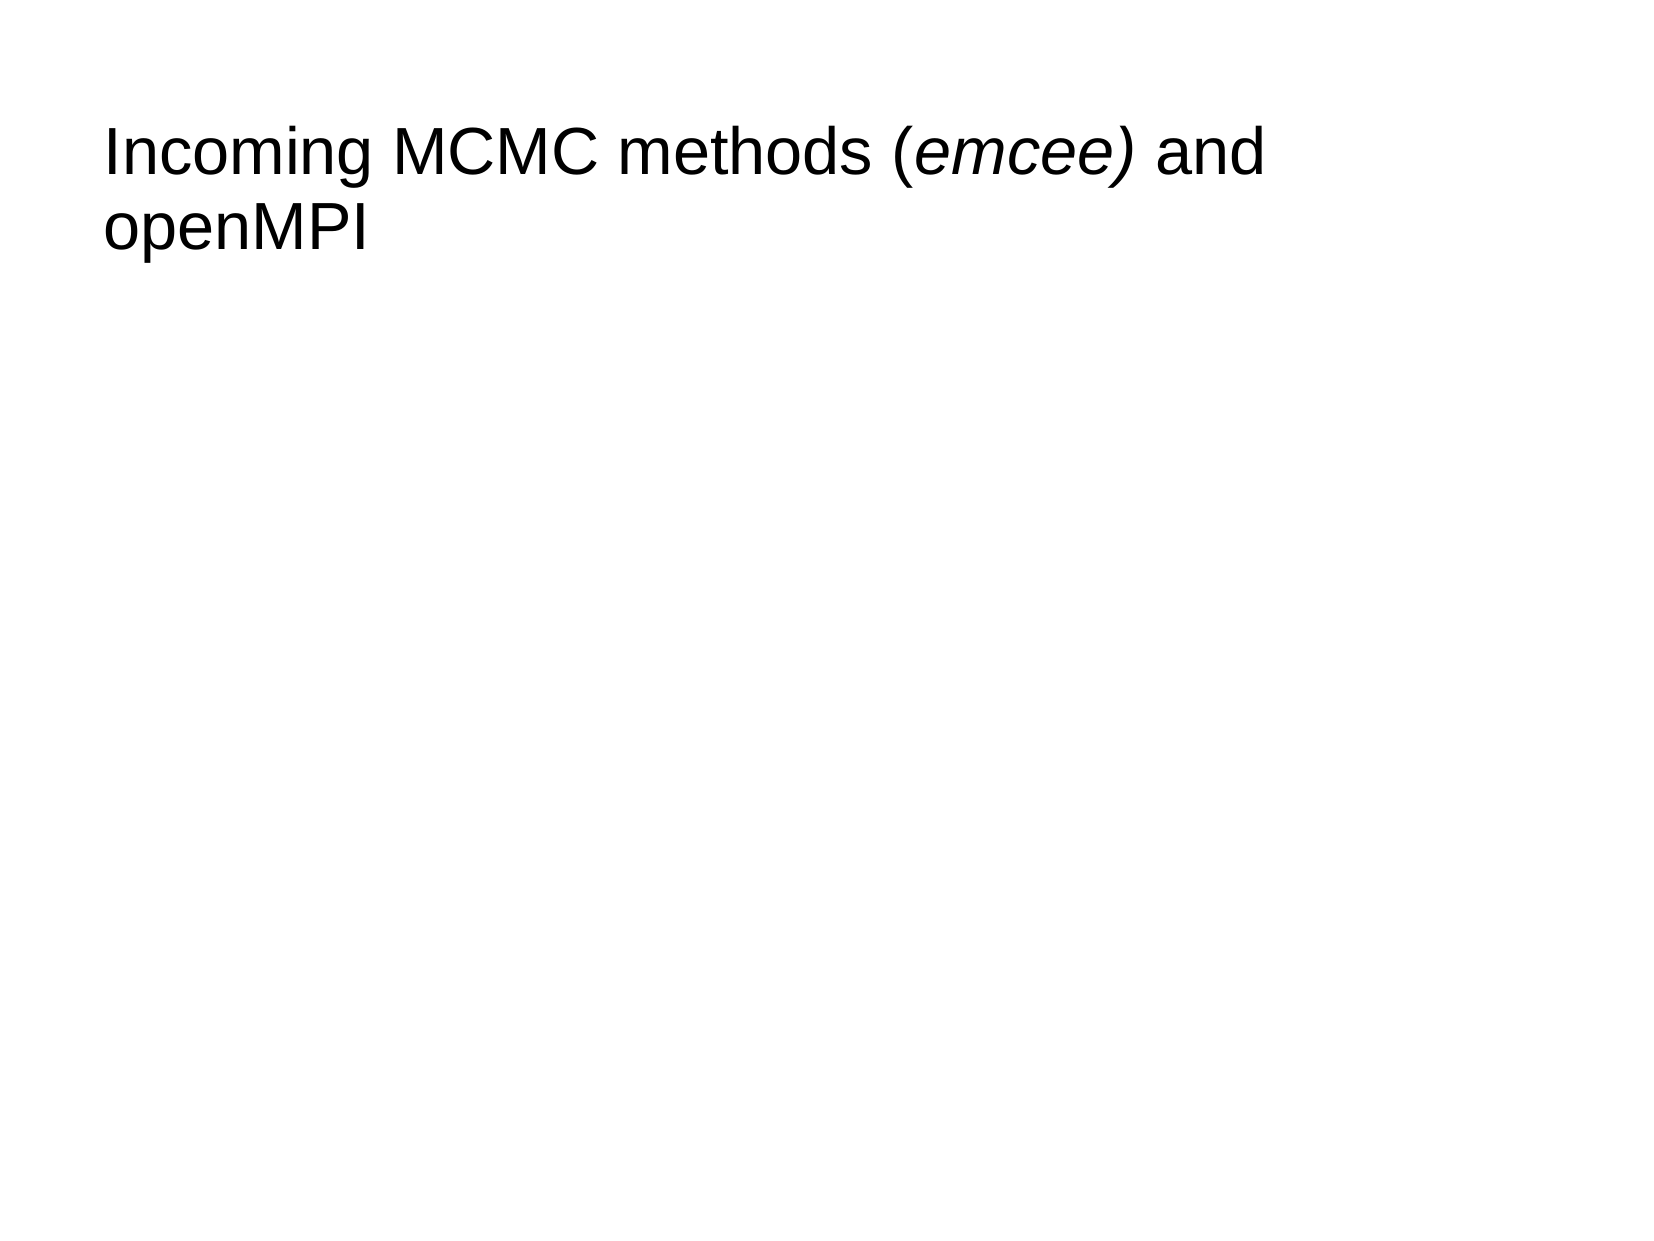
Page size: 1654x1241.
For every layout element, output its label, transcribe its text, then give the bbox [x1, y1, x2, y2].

text_box Incoming MCMC methods (emcee) and openMPI [88, 106, 1565, 197]
